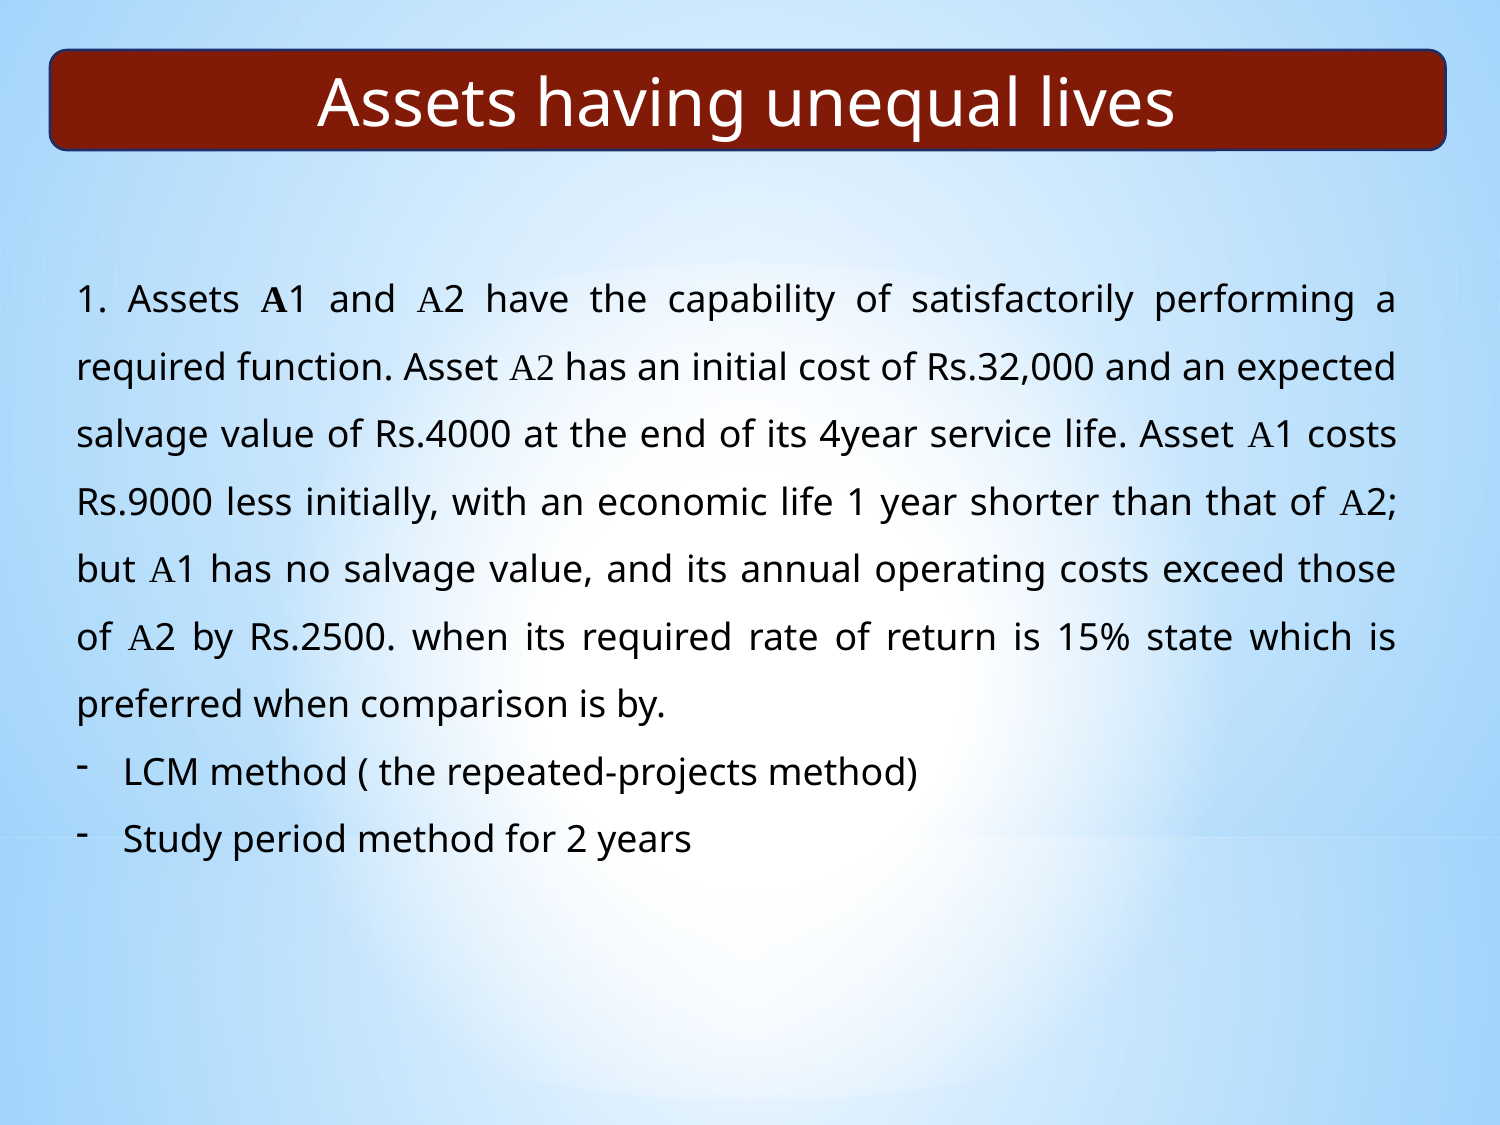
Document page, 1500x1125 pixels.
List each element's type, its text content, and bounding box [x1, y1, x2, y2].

text_box 1. Assets A1 and A2 have the capability of satisfactorily performing a required function. Asset A2 has an initial cost of Rs.32,000 and an expected salvage value of Rs.4000 at the end of its 4year service life. Asset A1 costs Rs.9000 less initially, with an economic life 1 year shorter than that of A2; but A1 has no salvage value, and its annual operating costs exceed those of A2 by Rs.2500. when its required rate of return is 15% state which is preferred when comparison is by. LCM method ( the repeated-projects method) Study period method for 2 years [37, 65, 1413, 936]
text_box Assets having unequal lives [49, 50, 1446, 150]
